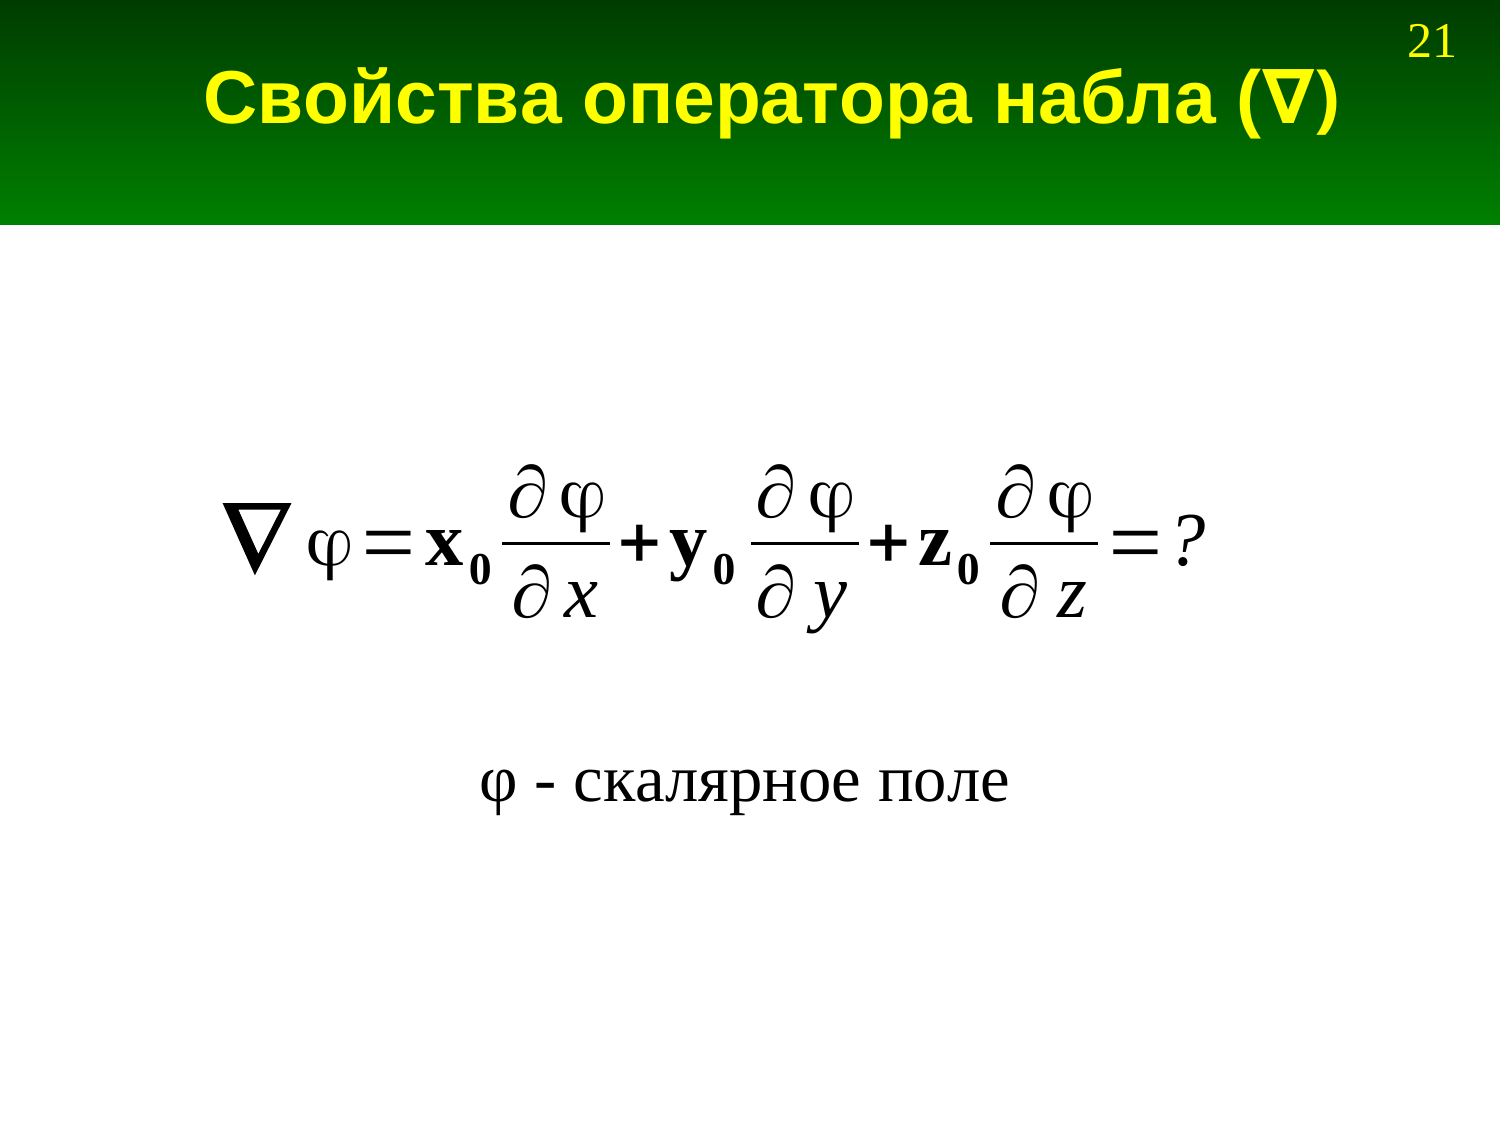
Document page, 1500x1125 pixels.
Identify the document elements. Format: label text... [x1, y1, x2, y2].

text_box φ - скалярное поле [464, 727, 1036, 823]
chart [200, 460, 1228, 634]
title Свойства оператора набла (∇) [123, 0, 1399, 188]
